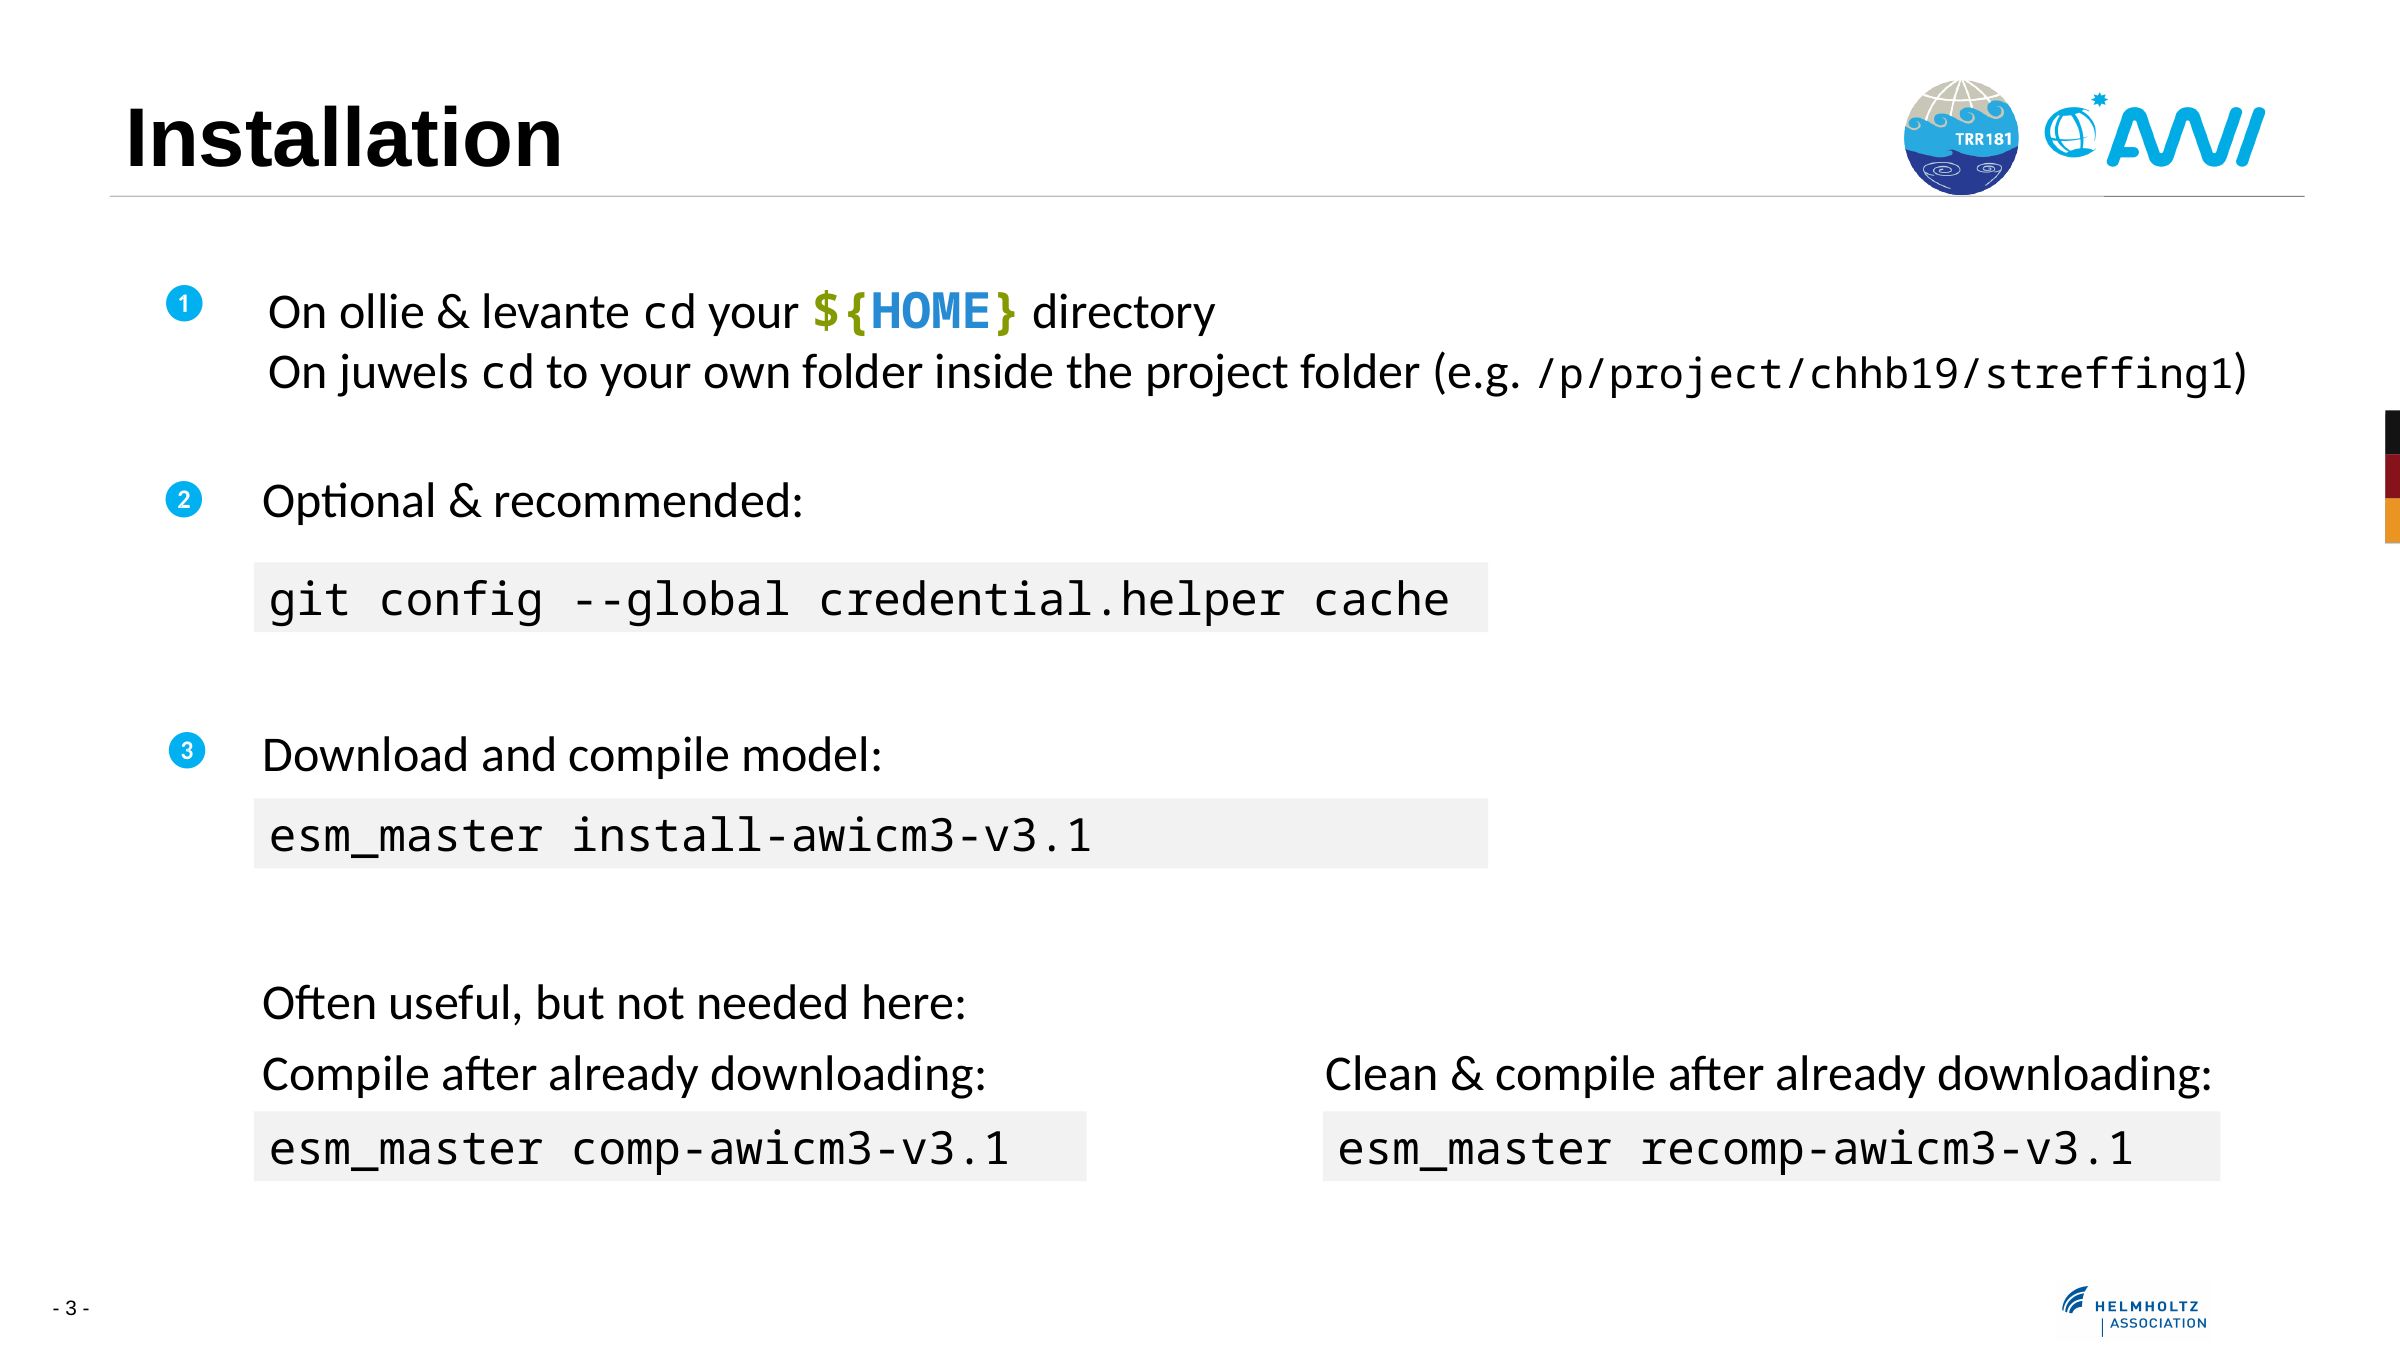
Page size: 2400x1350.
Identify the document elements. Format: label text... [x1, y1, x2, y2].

text_box ❷ [144, 466, 224, 527]
text_box esm_master install-awicm3-v3.1 [253, 798, 1489, 869]
text_box Optional & recommended: [248, 472, 1226, 547]
text_box Installation [110, 75, 2297, 195]
text_box Download and compile model: [248, 726, 1226, 801]
text_box On ollie & levante cd your ${HOME} directory On juwels cd to your own folder inside the project folder (e.g. /p/project/chhb19/streffing1) [254, 271, 2264, 407]
text_box esm_master comp-awicm3-v3.1 [253, 1120, 1087, 1182]
text_box esm_master recomp-awicm3-v3.1 [1322, 1111, 2221, 1182]
text_box Often useful, but not needed here: [248, 974, 1226, 1049]
text_box git config --global credential.helper cache [253, 562, 1489, 633]
text_box ❸ [147, 717, 227, 778]
text_box ❶ [144, 270, 225, 331]
picture [2055, 1281, 2213, 1342]
text_box Compile after already downloading: [248, 1049, 1226, 1120]
text_box Clean & compile after already downloading: [1311, 1045, 2289, 1120]
